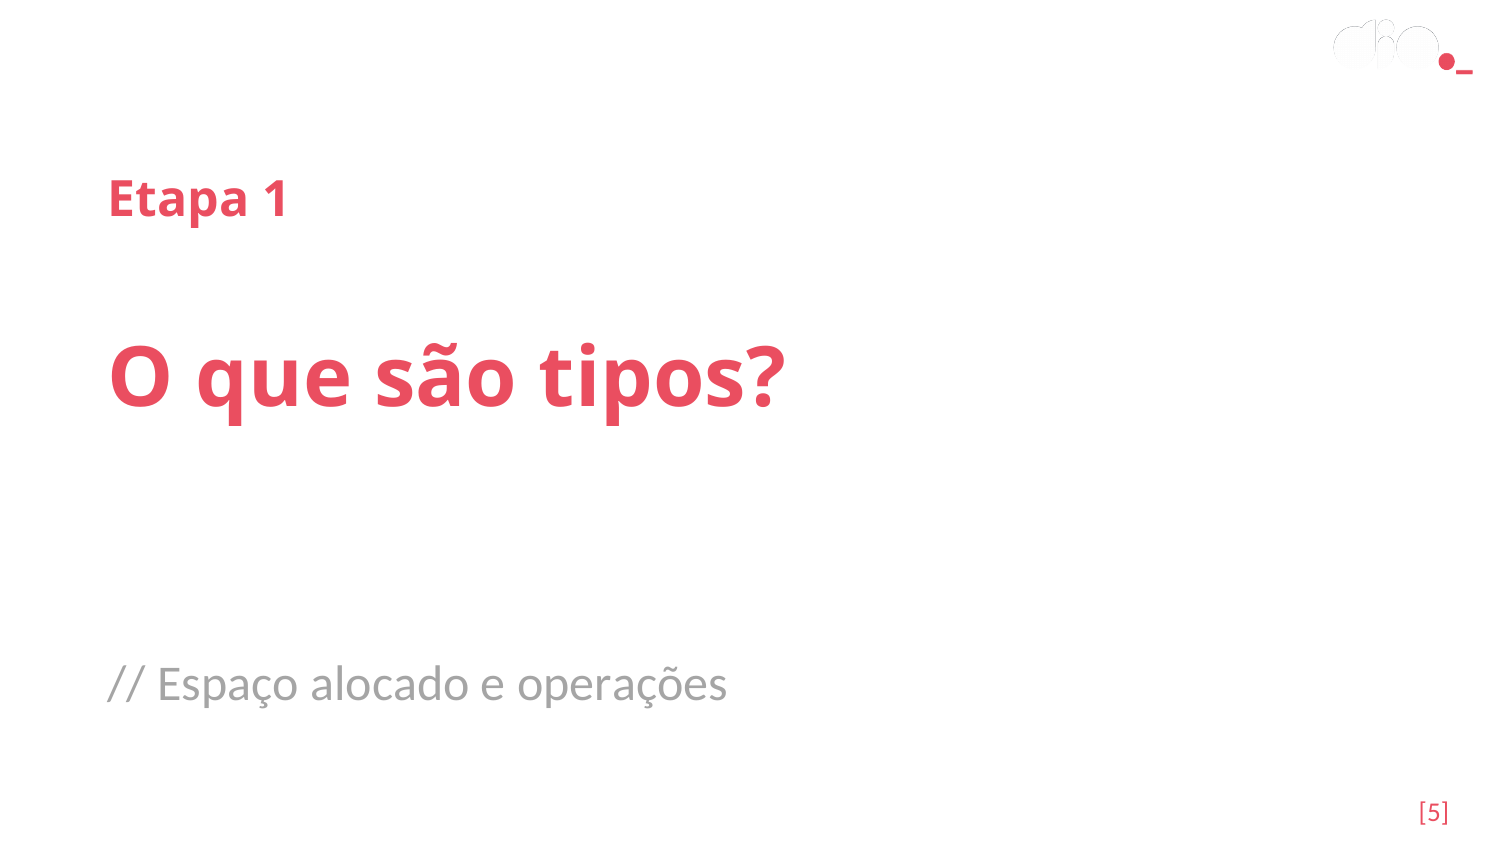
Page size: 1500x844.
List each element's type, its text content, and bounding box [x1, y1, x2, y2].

text_box // Espaço alocado e operações [92, 635, 1309, 701]
text_box O que são tipos? [92, 292, 1309, 558]
text_box [] [1403, 779, 1494, 844]
text_box Etapa 1 [92, 142, 1309, 223]
picture [1333, 19, 1473, 75]
